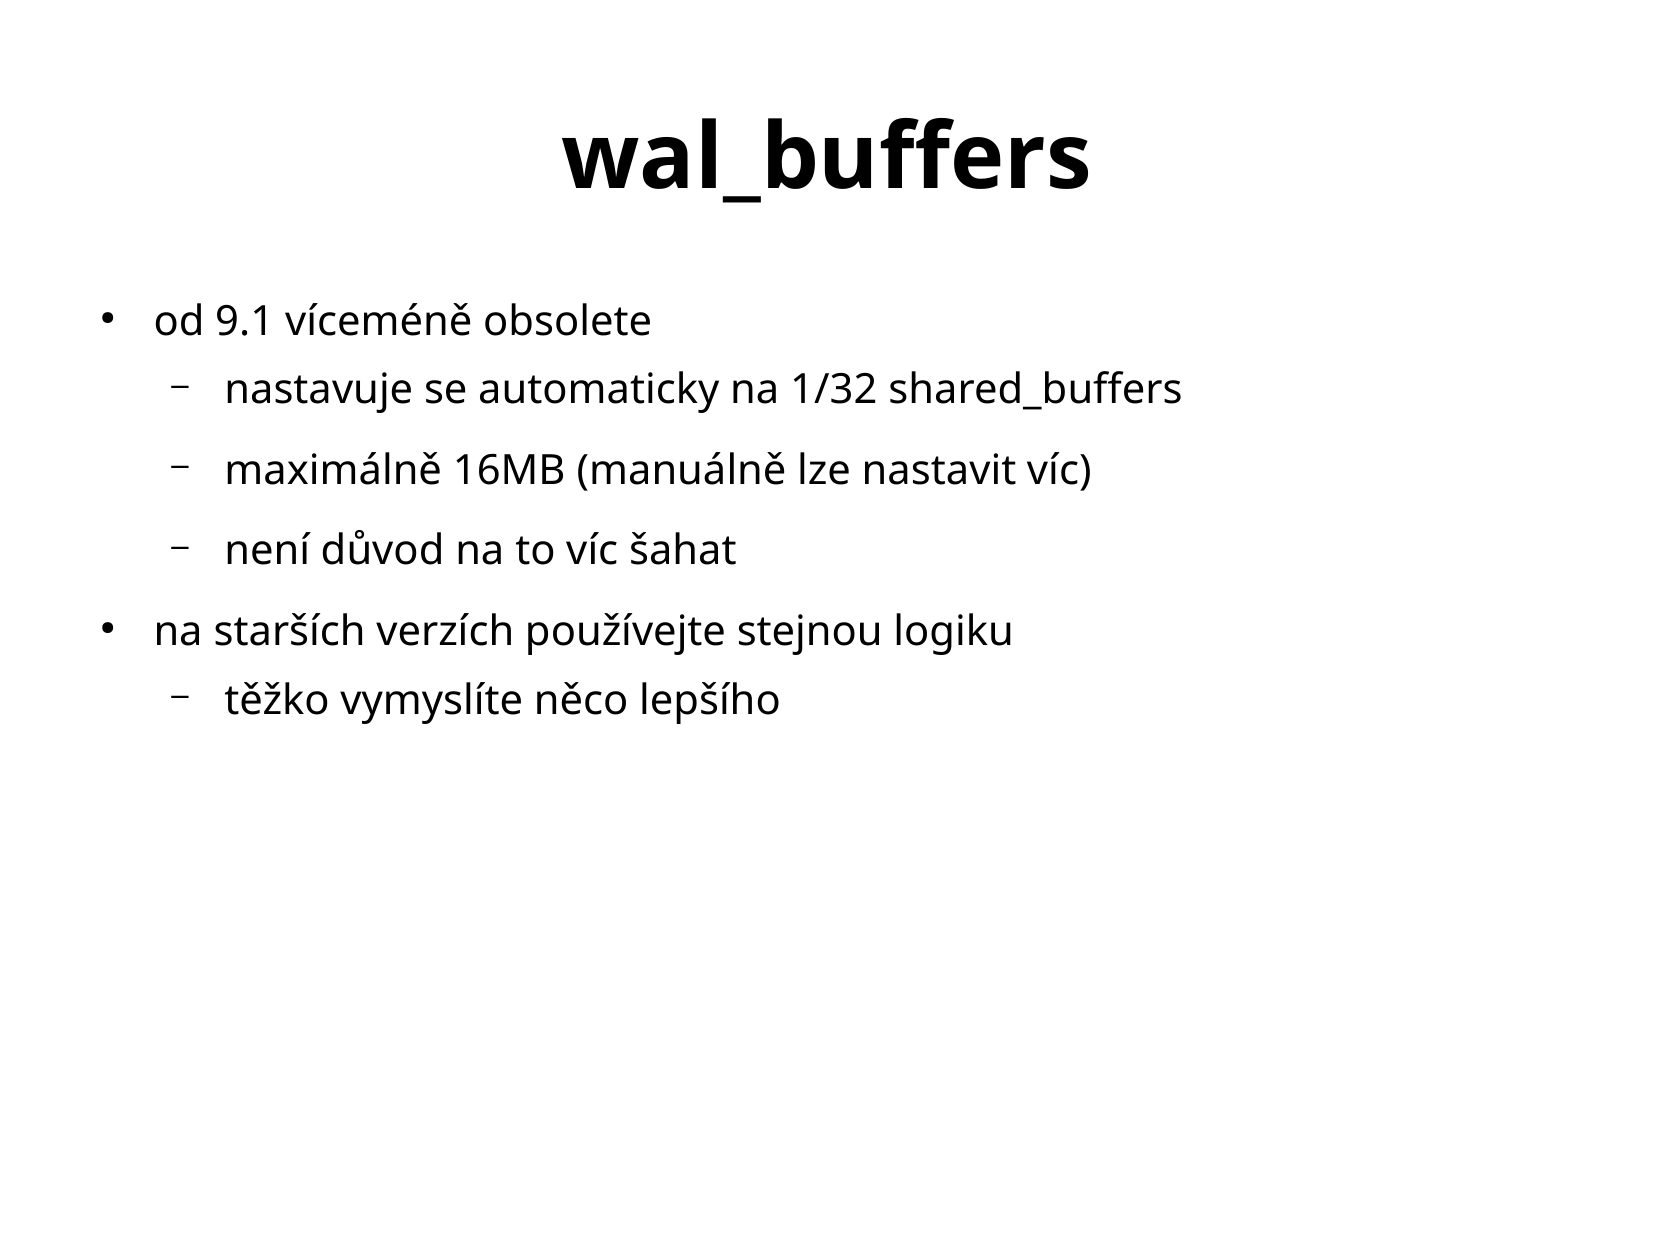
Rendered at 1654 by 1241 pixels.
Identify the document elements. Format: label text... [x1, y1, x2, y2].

list od 9.1 víceméně obsolete nastavuje se automaticky na 1/32 shared_buffers maximálně 16MB (manuálně lze nastavit víc) není důvod na to víc šahat na starších verzích používejte stejnou logiku těžko vymyslíte něco lepšího [82, 290, 1538, 1111]
title wal_buffers [82, 49, 1571, 257]
